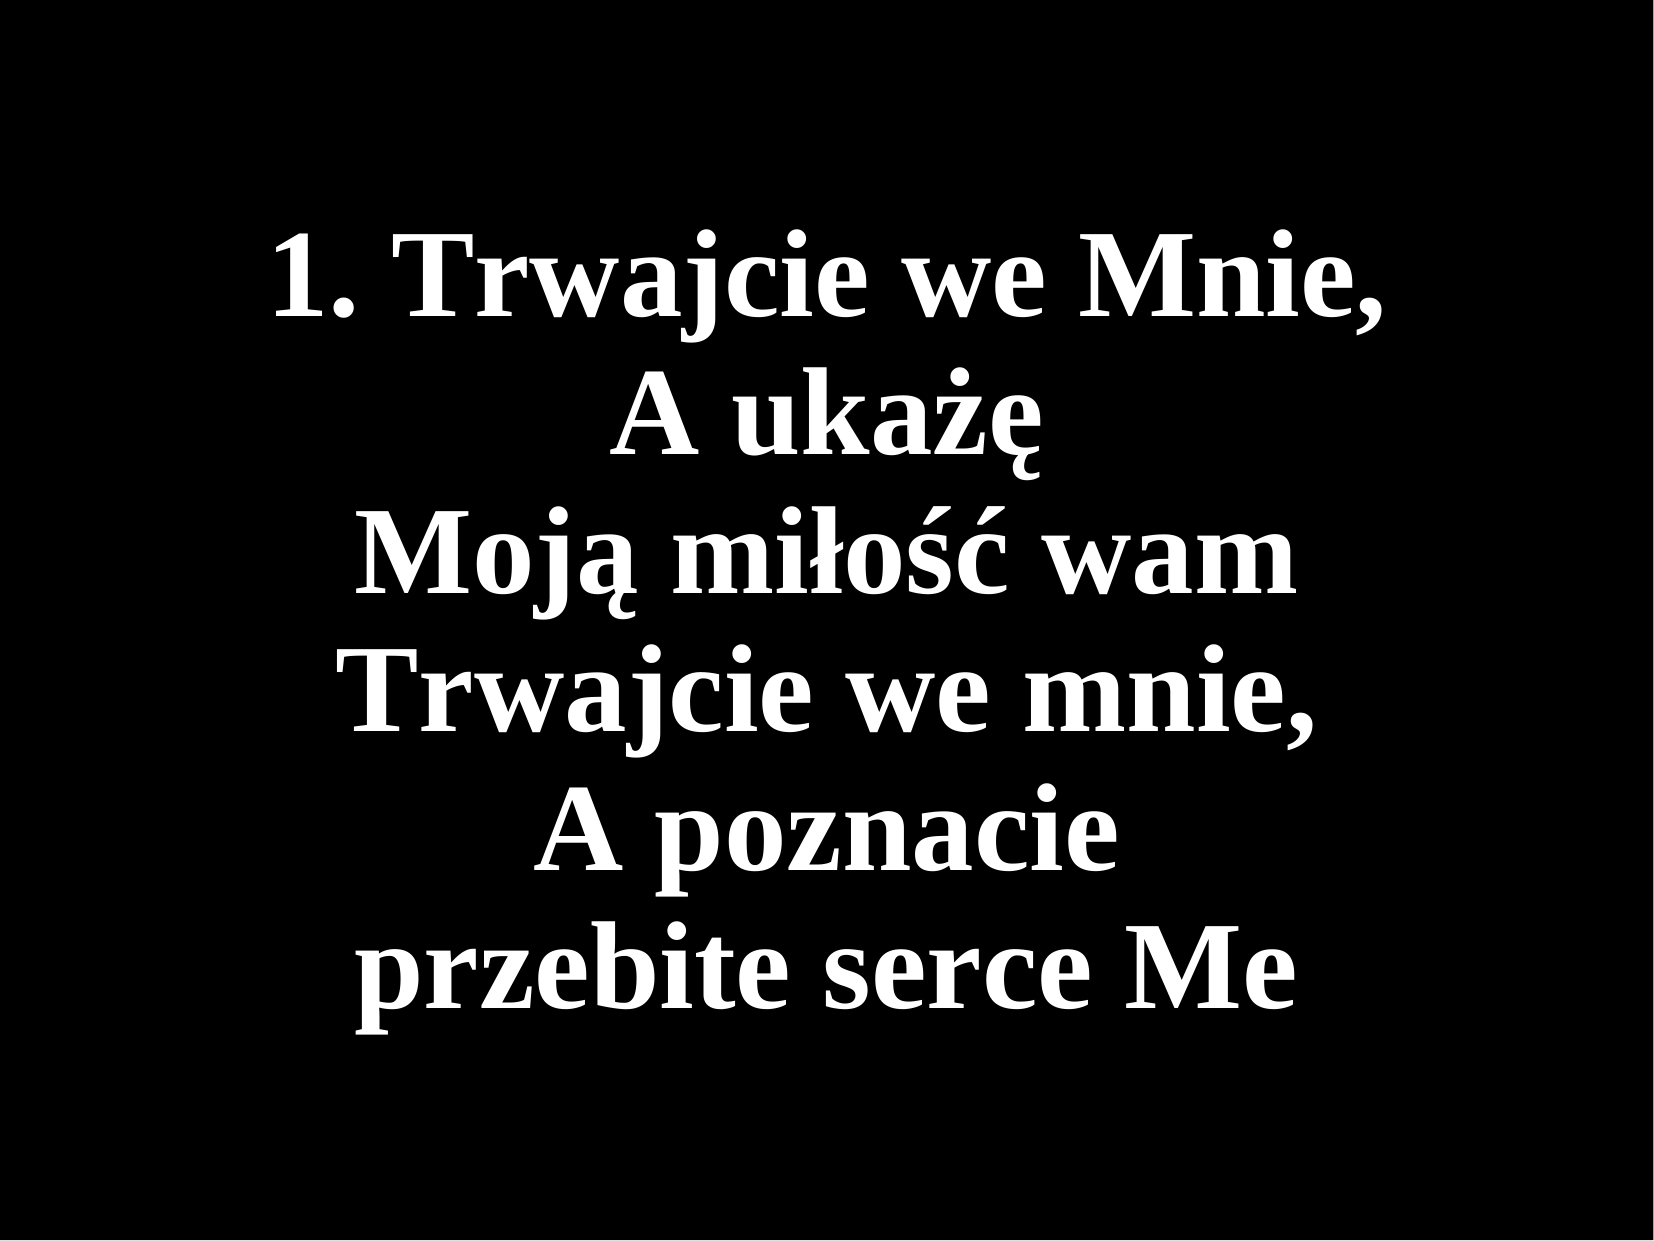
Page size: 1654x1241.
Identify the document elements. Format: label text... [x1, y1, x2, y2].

title 1. Trwajcie we Mnie, A ukażę Moją miłość wam Trwajcie we mnie, A poznacie przebite serce Me [0, 0, 1654, 1241]
